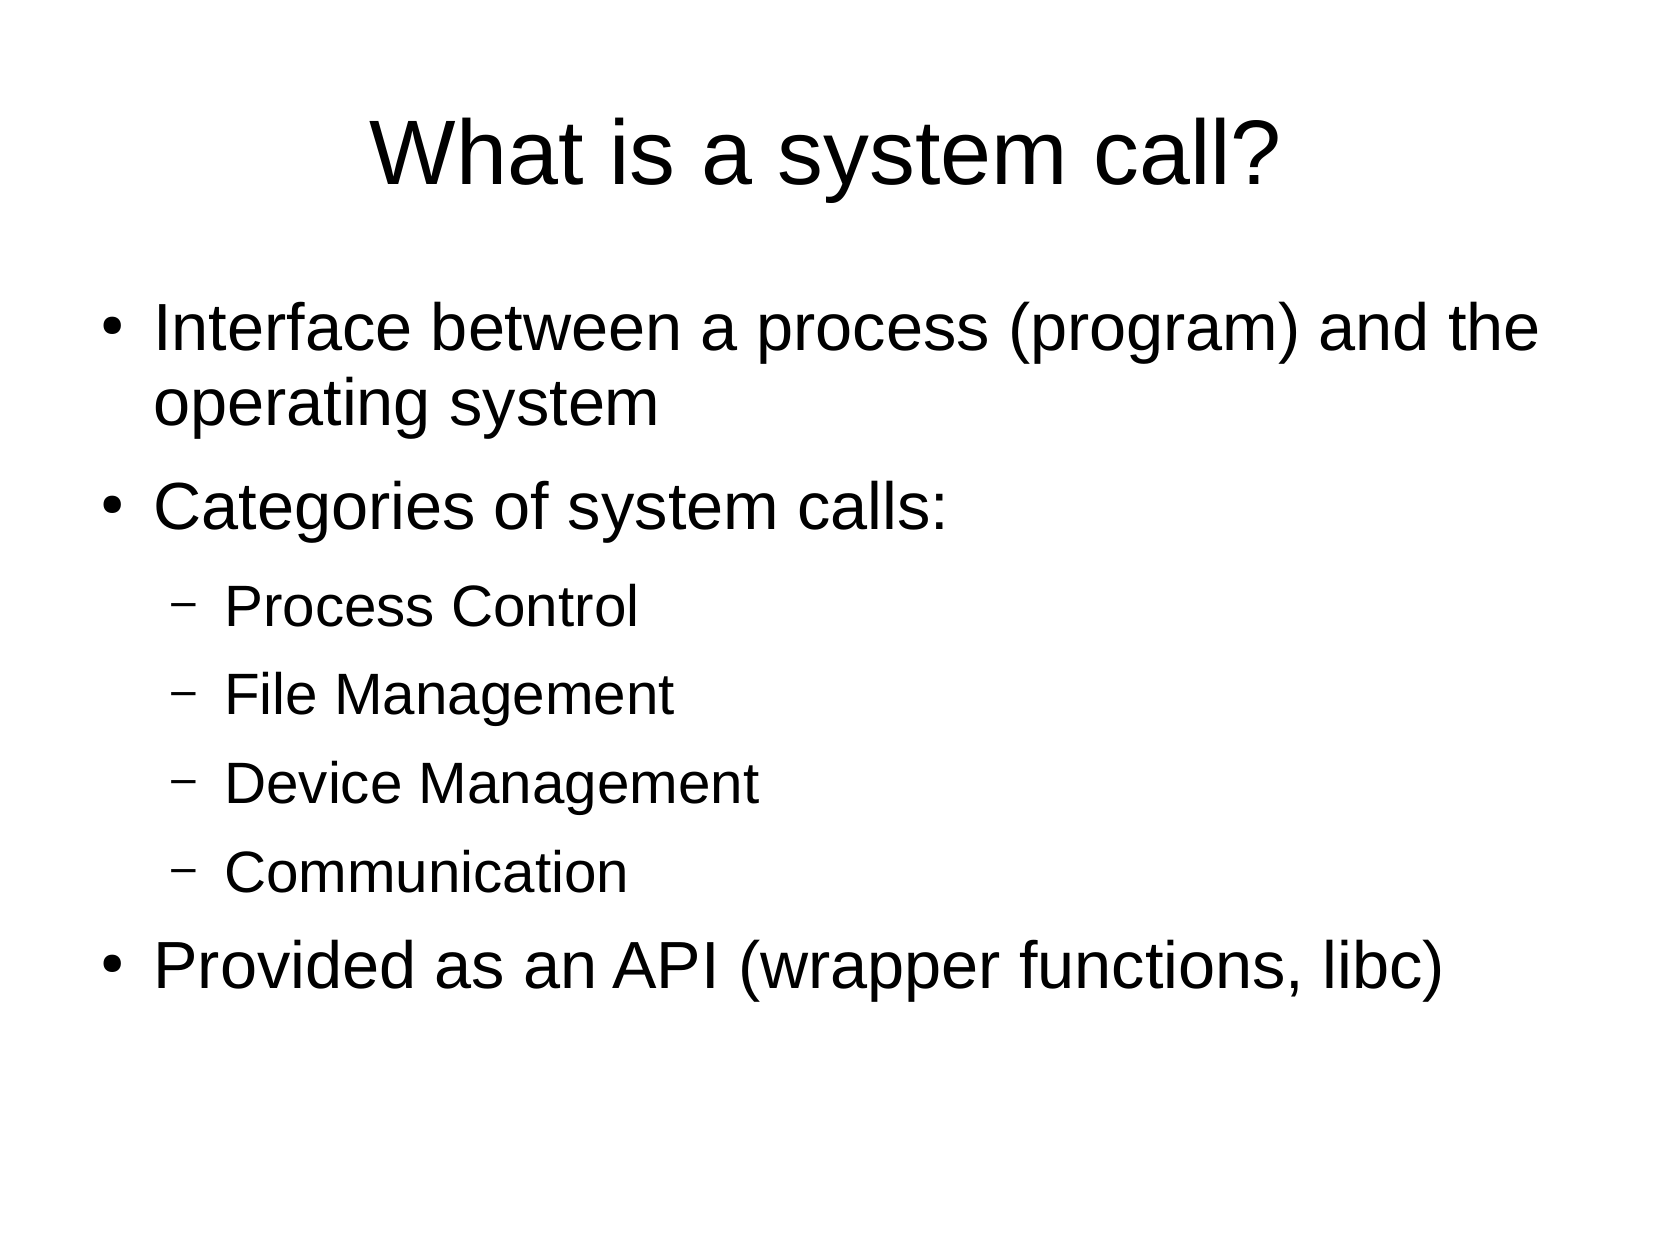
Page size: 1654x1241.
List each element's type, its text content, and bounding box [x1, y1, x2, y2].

title What is a system call? [82, 49, 1571, 257]
list Interface between a process (program) and the operating system Categories of system calls: Process Control File Management Device Management Communication Provided as an API (wrapper functions, libc) [82, 290, 1571, 1010]
